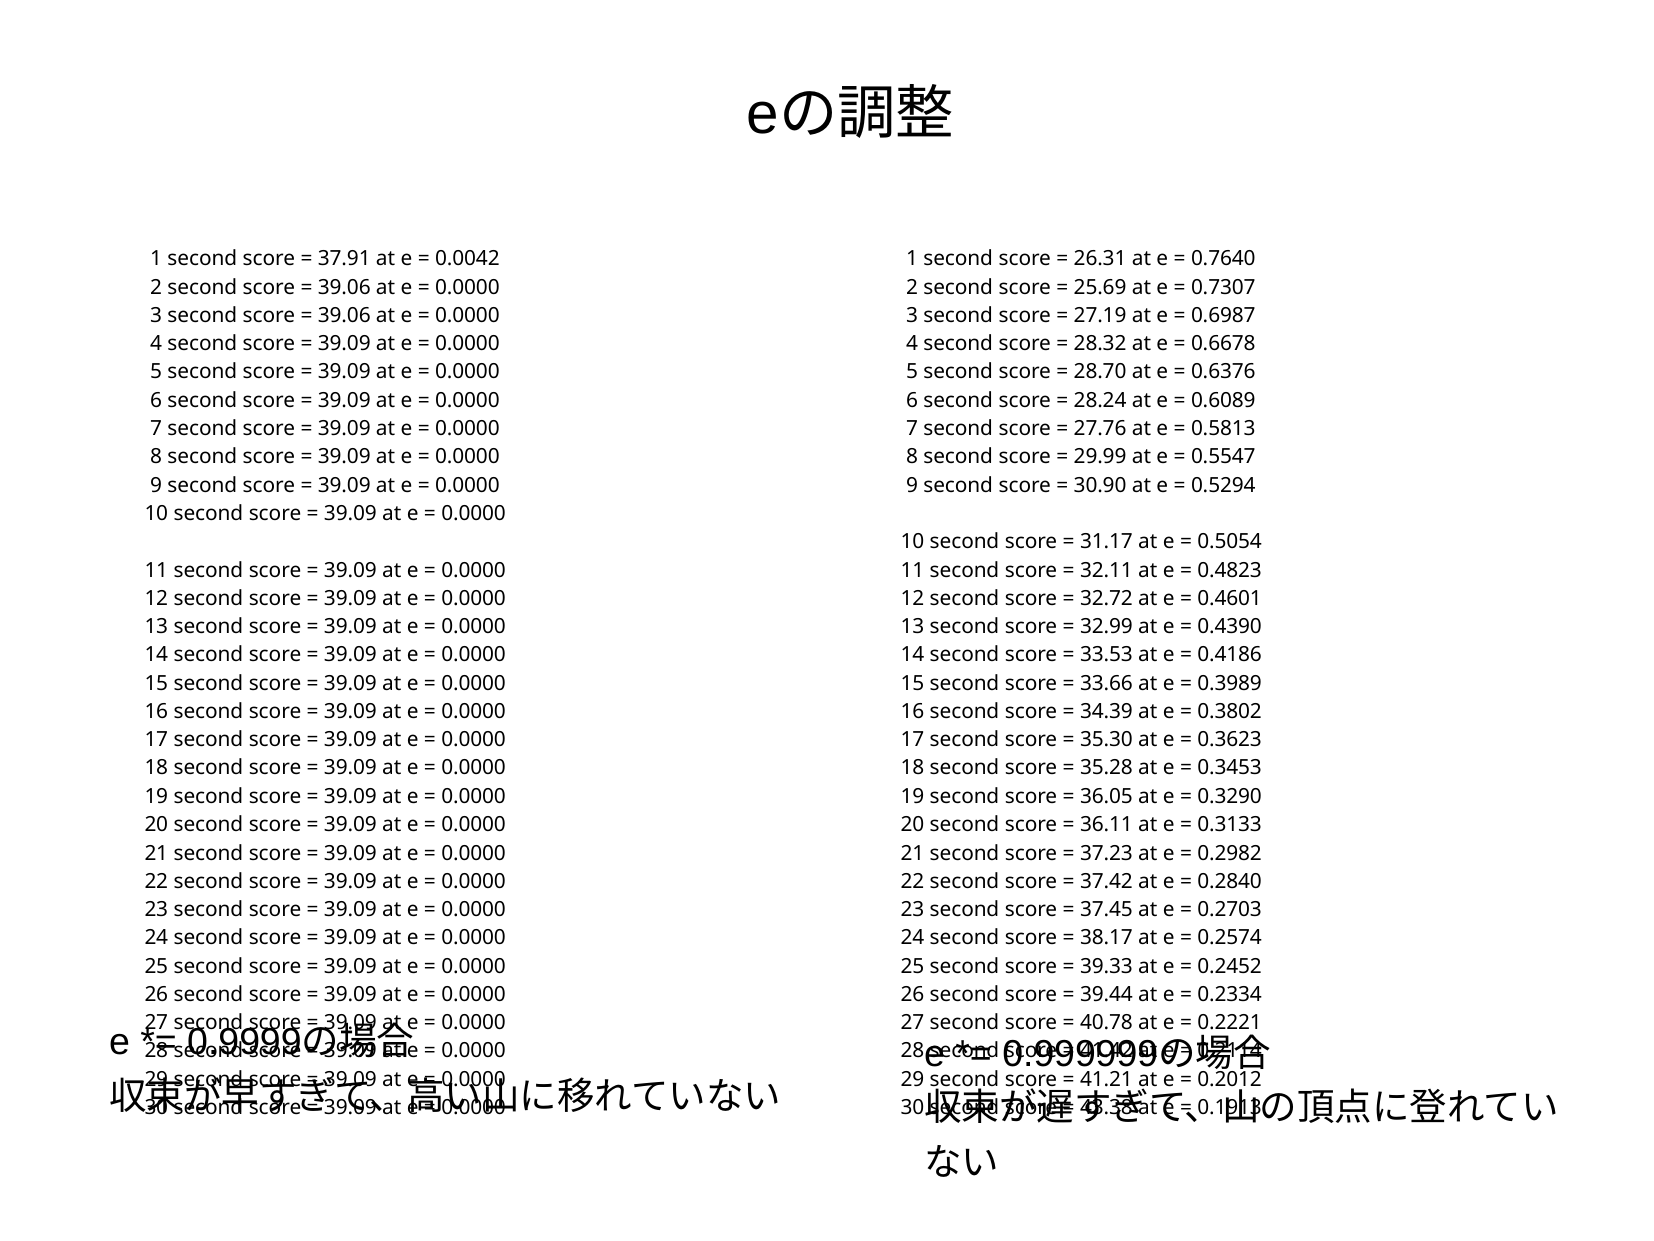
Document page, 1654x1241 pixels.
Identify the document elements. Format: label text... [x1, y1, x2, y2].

text_box 1 second score = 37.91 at e = 0.0042 2 second score = 39.06 at e = 0.0000 3 second score = 39.06 at e = 0.0000 4 second score = 39.09 at e = 0.0000 5 second score = 39.09 at e = 0.0000 6 second score = 39.09 at e = 0.0000 7 second score = 39.09 at e = 0.0000 8 second score = 39.09 at e = 0.0000 9 second score = 39.09 at e = 0.0000 10 second score = 39.09 at e = 0.0000 11 second score = 39.09 at e = 0.0000 12 second score = 39.09 at e = 0.0000 13 second score = 39.09 at e = 0.0000 14 second score = 39.09 at e = 0.0000 15 second score = 39.09 at e = 0.0000 16 second score = 39.09 at e = 0.0000 17 second score = 39.09 at e = 0.0000 18 second score = 39.09 at e = 0.0000 19 second score = 39.09 at e = 0.0000 20 second score = 39.09 at e = 0.0000 21 second score = 39.09 at e = 0.0000 22 second score = 39.09 at e = 0.0000 23 second score = 39.09 at e = 0.0000 24 second score = 39.09 at e = 0.0000 25 second score = 39.09 at e = 0.0000 26 second score = 39.09 at e = 0.0000 27 second score = 39.09 at e = 0.0000 28 second score = 39.09 at e = 0.0000 29 second score = 39.09 at e = 0.0000 30 second score = 39.09 at e = 0.0000 [129, 236, 885, 1000]
text_box e *= 0.9999の場合 収束が早すぎて、高い山に移れていない [94, 1003, 839, 1099]
text_box 1 second score = 26.31 at e = 0.7640 2 second score = 25.69 at e = 0.7307 3 second score = 27.19 at e = 0.6987 4 second score = 28.32 at e = 0.6678 5 second score = 28.70 at e = 0.6376 6 second score = 28.24 at e = 0.6089 7 second score = 27.76 at e = 0.5813 8 second score = 29.99 at e = 0.5547 9 second score = 30.90 at e = 0.5294 10 second score = 31.17 at e = 0.5054 11 second score = 32.11 at e = 0.4823 12 second score = 32.72 at e = 0.4601 13 second score = 32.99 at e = 0.4390 14 second score = 33.53 at e = 0.4186 15 second score = 33.66 at e = 0.3989 16 second score = 34.39 at e = 0.3802 17 second score = 35.30 at e = 0.3623 18 second score = 35.28 at e = 0.3453 19 second score = 36.05 at e = 0.3290 20 second score = 36.11 at e = 0.3133 21 second score = 37.23 at e = 0.2982 22 second score = 37.42 at e = 0.2840 23 second score = 37.45 at e = 0.2703 24 second score = 38.17 at e = 0.2574 25 second score = 39.33 at e = 0.2452 26 second score = 39.44 at e = 0.2334 27 second score = 40.78 at e = 0.2221 28 second score = 41.42 at e = 0.2114 29 second score = 41.21 at e = 0.2012 30 second score = 43.38 at e = 0.1913 [885, 236, 1441, 1000]
text_box e *= 0.999999の場合 収束が遅すぎて、山の頂点に登れていない [909, 1015, 1583, 1148]
text_box eの調整 [188, 59, 1512, 139]
